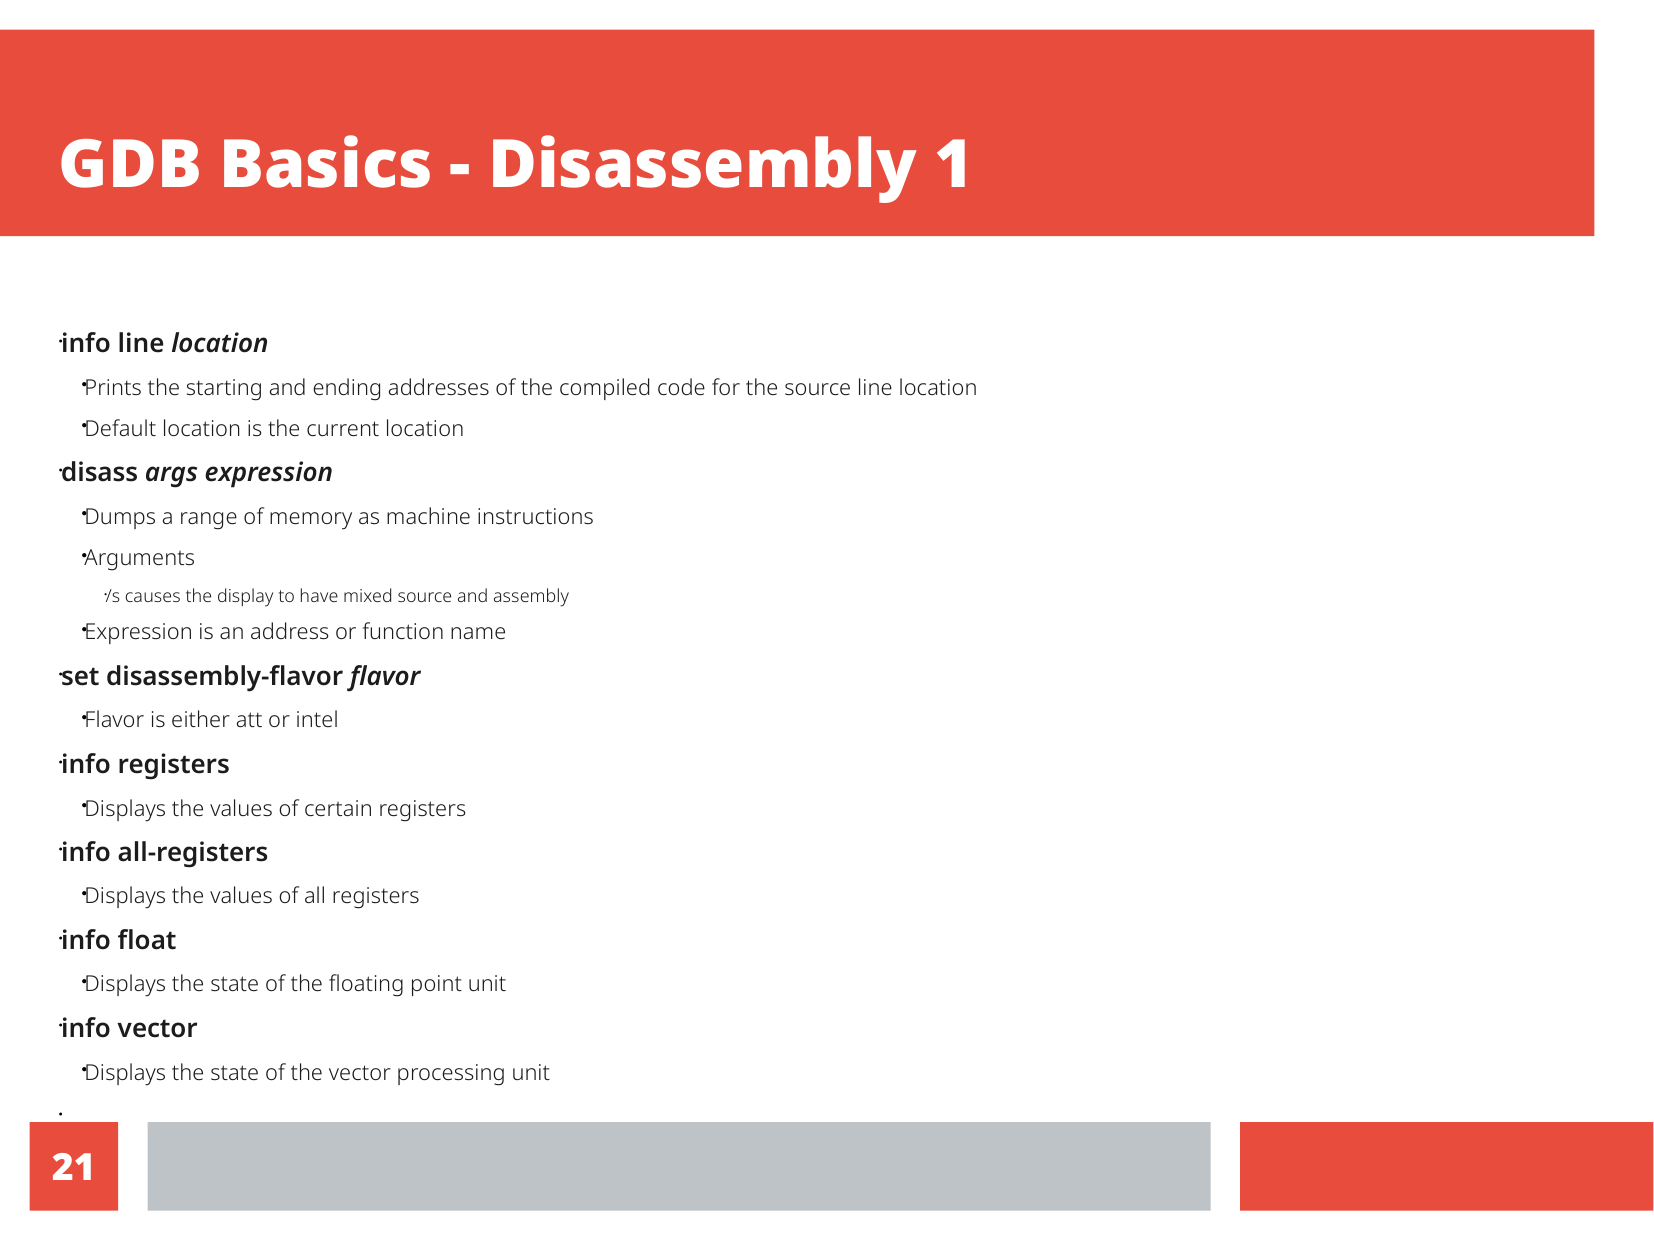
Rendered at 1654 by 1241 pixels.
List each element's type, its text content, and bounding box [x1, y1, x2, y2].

list info line location Prints the starting and ending addresses of the compiled code for the source line location Default location is the current location disass args expression Dumps a range of memory as machine instructions Arguments /s causes the display to have mixed source and assembly Expression is an address or function name set disassembly-flavor flavor Flavor is either att or intel info registers Displays the values of certain registers info all-registers Displays the values of all registers info float Displays the state of the floating point unit info vector Displays the state of the vector processing unit [59, 324, 1565, 1093]
title GDB Basics - Disassembly 1 [59, 59, 1595, 207]
